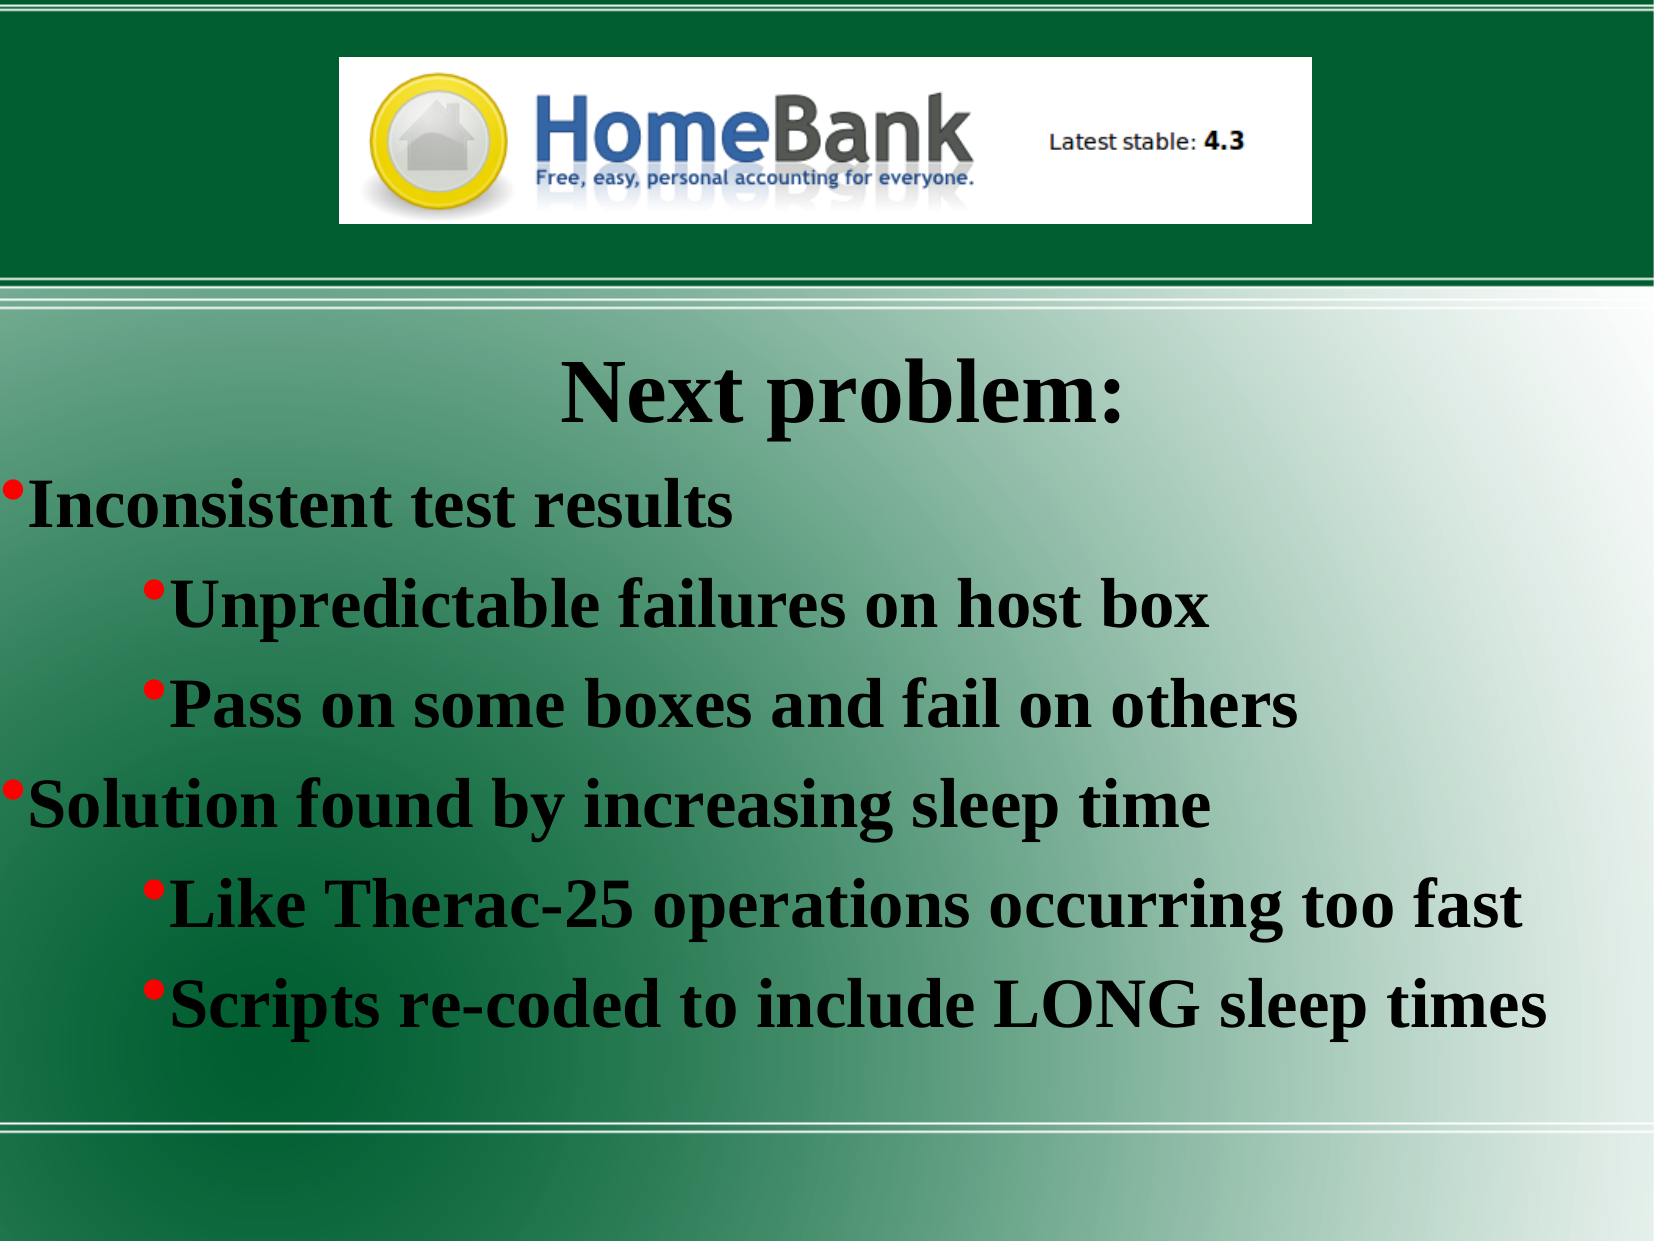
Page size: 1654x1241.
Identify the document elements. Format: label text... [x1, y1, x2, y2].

text_box Next problem: Inconsistent test results Unpredictable failures on host box Pass on some boxes and fail on others Solution found by increasing sleep time Like Therac-25 operations occurring too fast Scripts re-coded to include LONG sleep times [0, 345, 1654, 1114]
picture [0, 0, 1654, 345]
picture [0, 1114, 1654, 1241]
